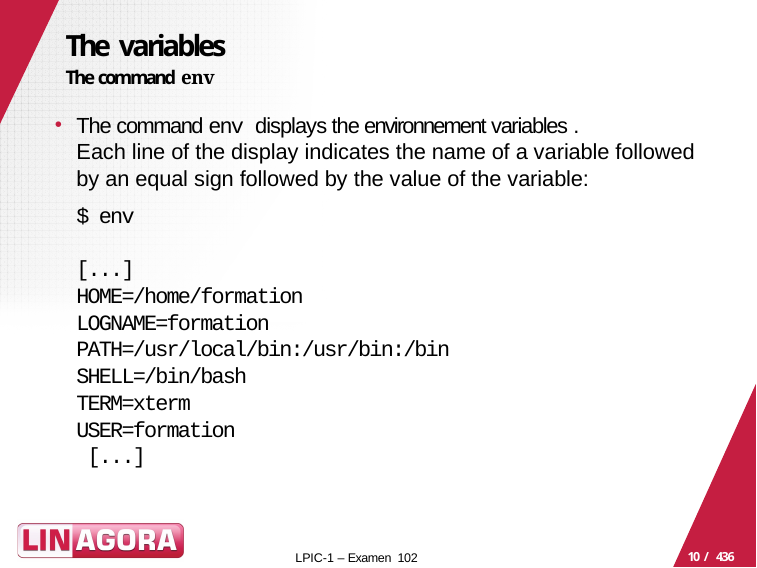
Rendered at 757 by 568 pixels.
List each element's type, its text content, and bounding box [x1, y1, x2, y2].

slide_number <numéro> / 436 [683, 549, 747, 568]
footer LPIC-1 – Examen 102 [293, 549, 420, 568]
text_box [17, 519, 184, 562]
title The variables [63, 26, 692, 65]
picture [0, 0, 352, 352]
text_box The command env The command env displays the environnement variables . Each line of the display indicates the name of a variable followed by an equal sign followed by the value of the variable: $ env [...] HOME=/home/formation LOGNAME=formation PATH=/usr/local/bin:/usr/bin:/bin SHELL=/bin/bash TERM=xterm USER=formation [...] [52, 65, 719, 469]
